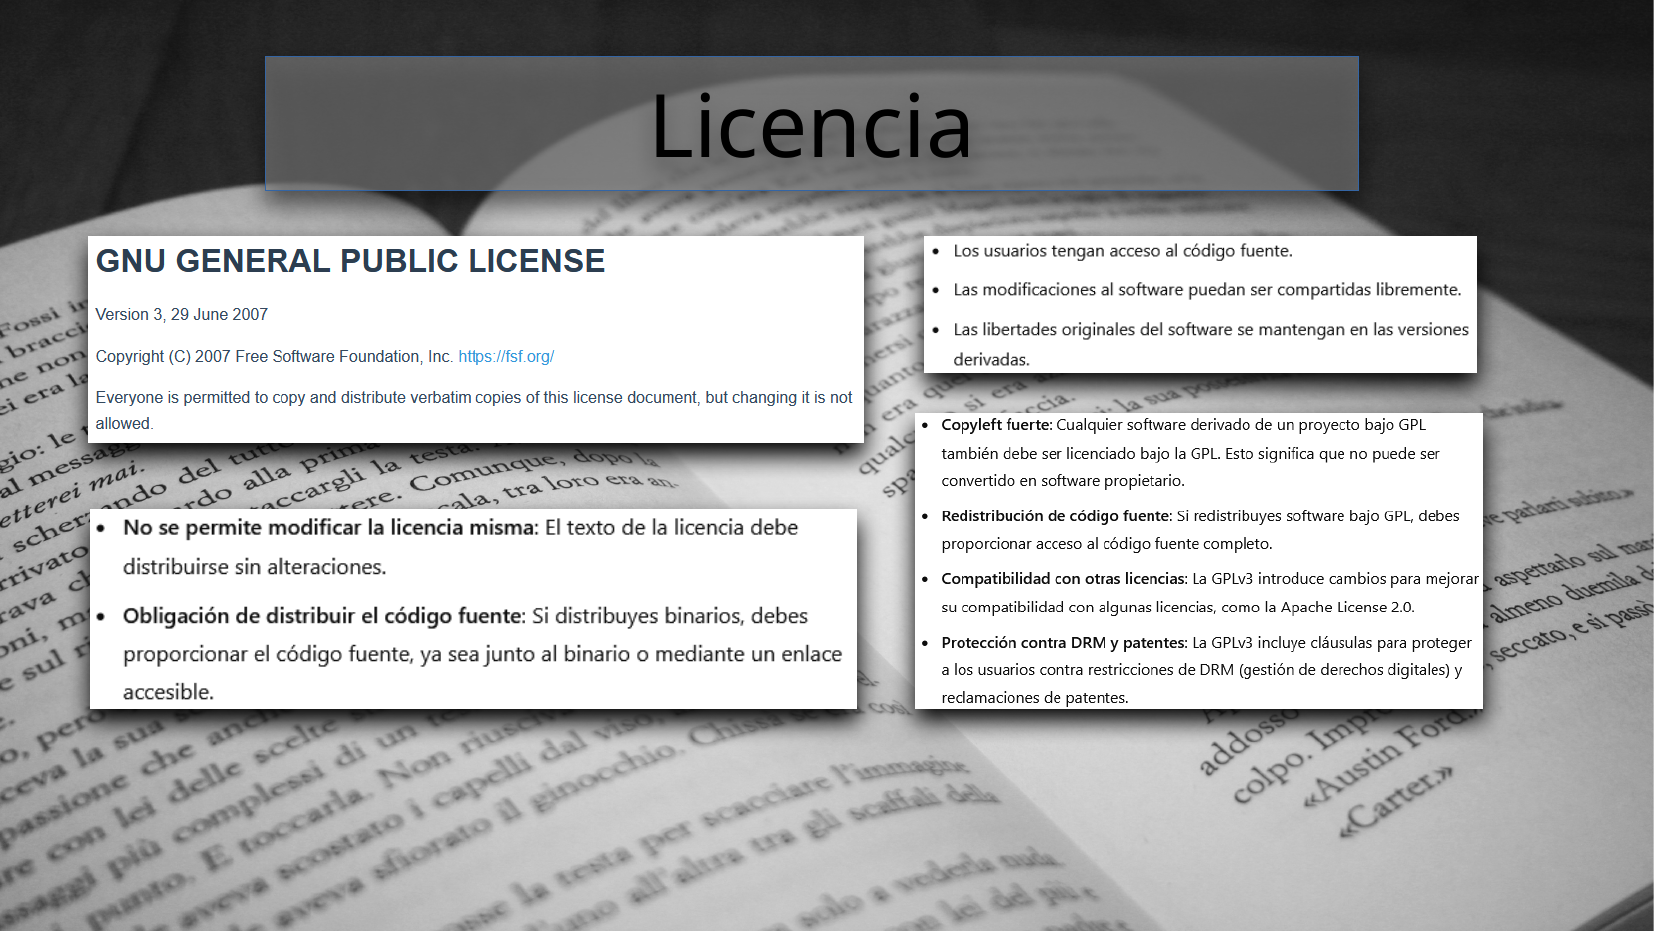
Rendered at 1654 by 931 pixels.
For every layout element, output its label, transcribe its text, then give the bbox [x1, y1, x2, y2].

text_box Licencia [265, 59, 1359, 189]
picture [0, 0, 1654, 931]
